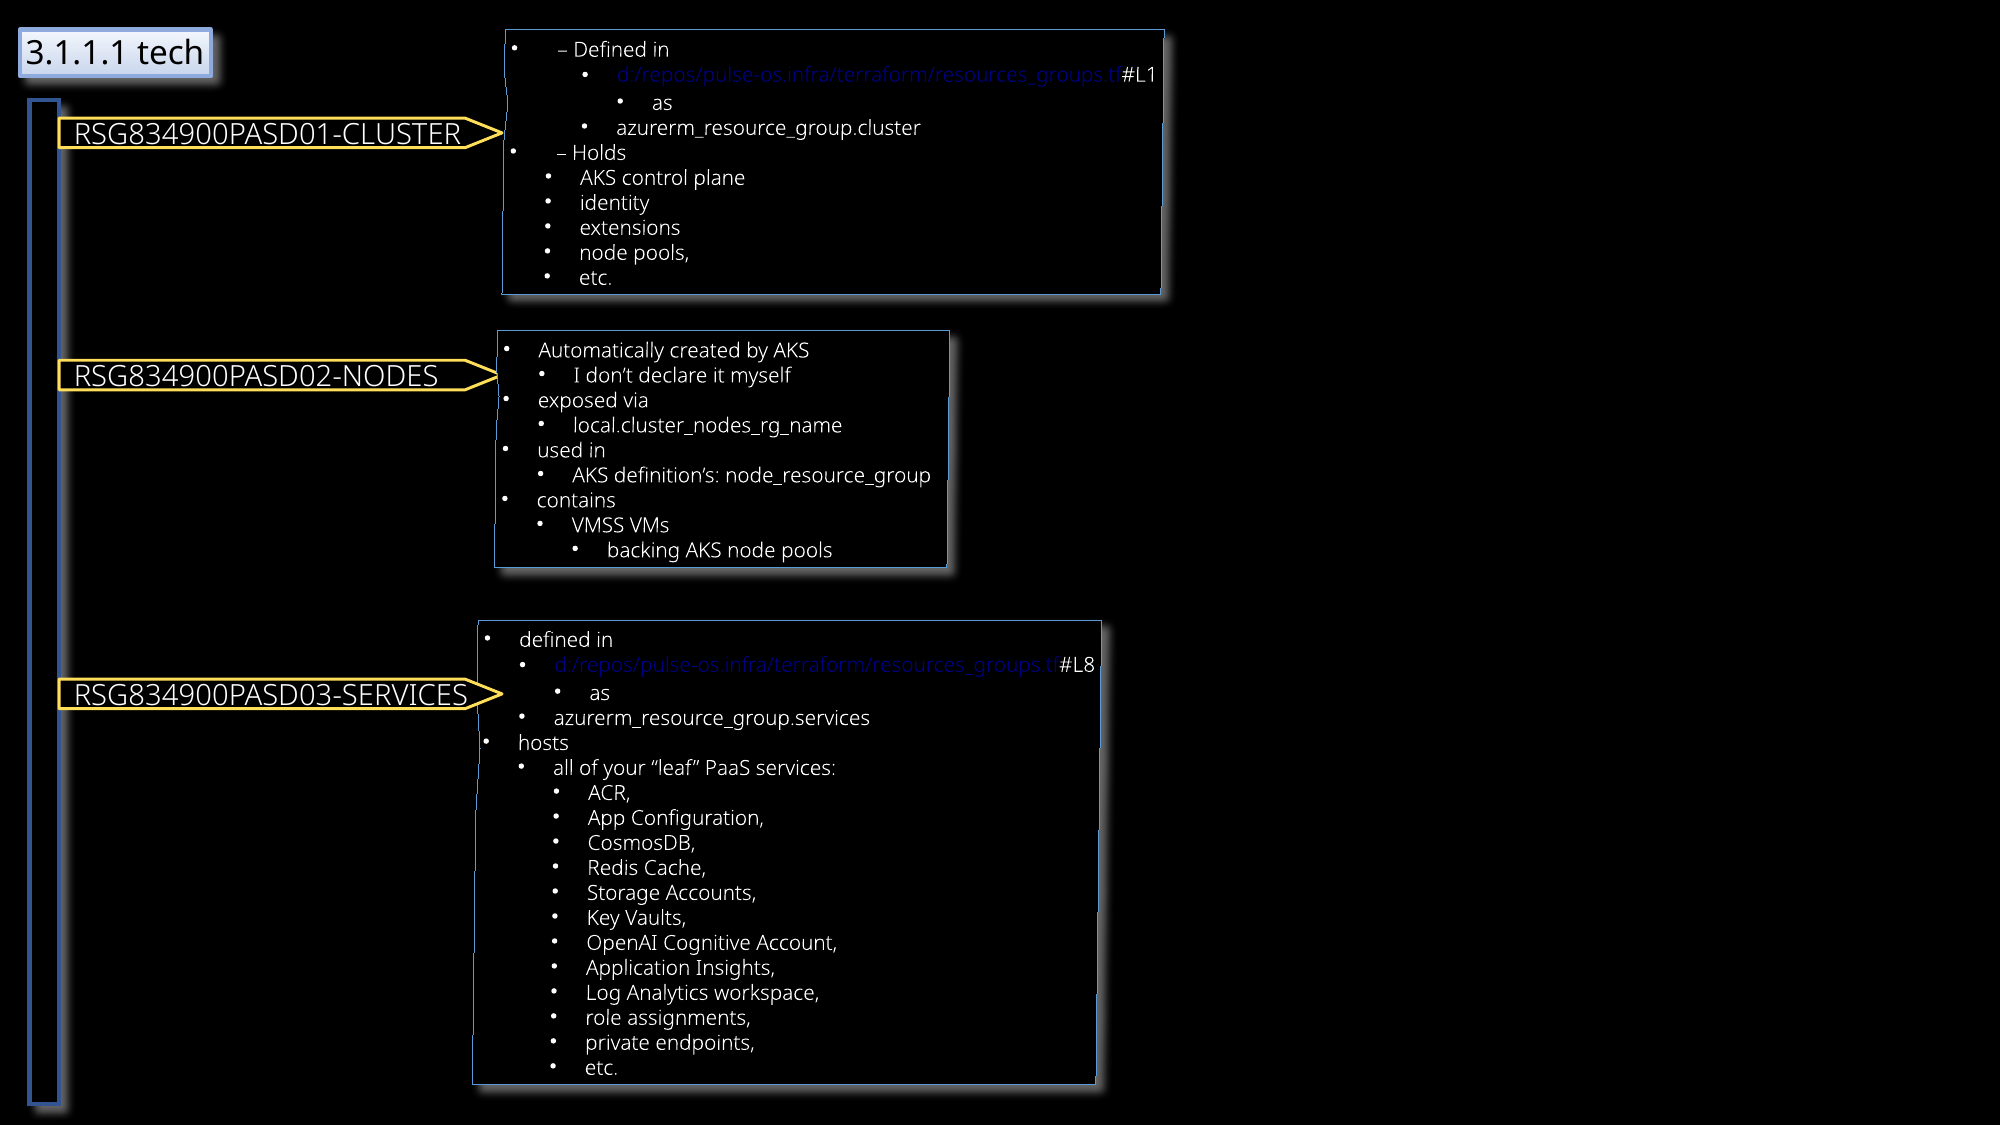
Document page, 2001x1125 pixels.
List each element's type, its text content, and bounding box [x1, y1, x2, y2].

text_box RSG834900PASD02-NODES [59, 360, 497, 390]
text_box – Defined in d:/repos/pulse-os.infra/terraform/resources_groups.tf#L1 as azurerm_resource_group.cluster – Holds AKS control plane identity extensions node pools, etc. [501, 29, 1165, 295]
text_box RSG834900PASD01-CLUSTER [59, 118, 503, 148]
text_box RSG834900PASD03-SERVICES [59, 679, 503, 709]
text_box [29, 100, 60, 1105]
text_box Automatically created by AKS I don’t declare it myself exposed via local.cluster_nodes_rg_name used in AKS definition’s: node_resource_group contains VMSS VMs backing AKS node pools [494, 330, 950, 568]
title 3.1.1.1 tech [30, 29, 201, 77]
text_box defined in d:/repos/pulse-os.infra/terraform/resources_groups.tf#L8 as azurerm_resource_group.services hosts all of your “leaf” PaaS services: ACR, App Configuration, CosmosDB, Redis Cache, Storage Accounts, Key Vaults, OpenAI Cognitive Account, Application Insights, Log Analytics workspace, role assignments, private endpoints, etc. [472, 620, 1102, 1085]
